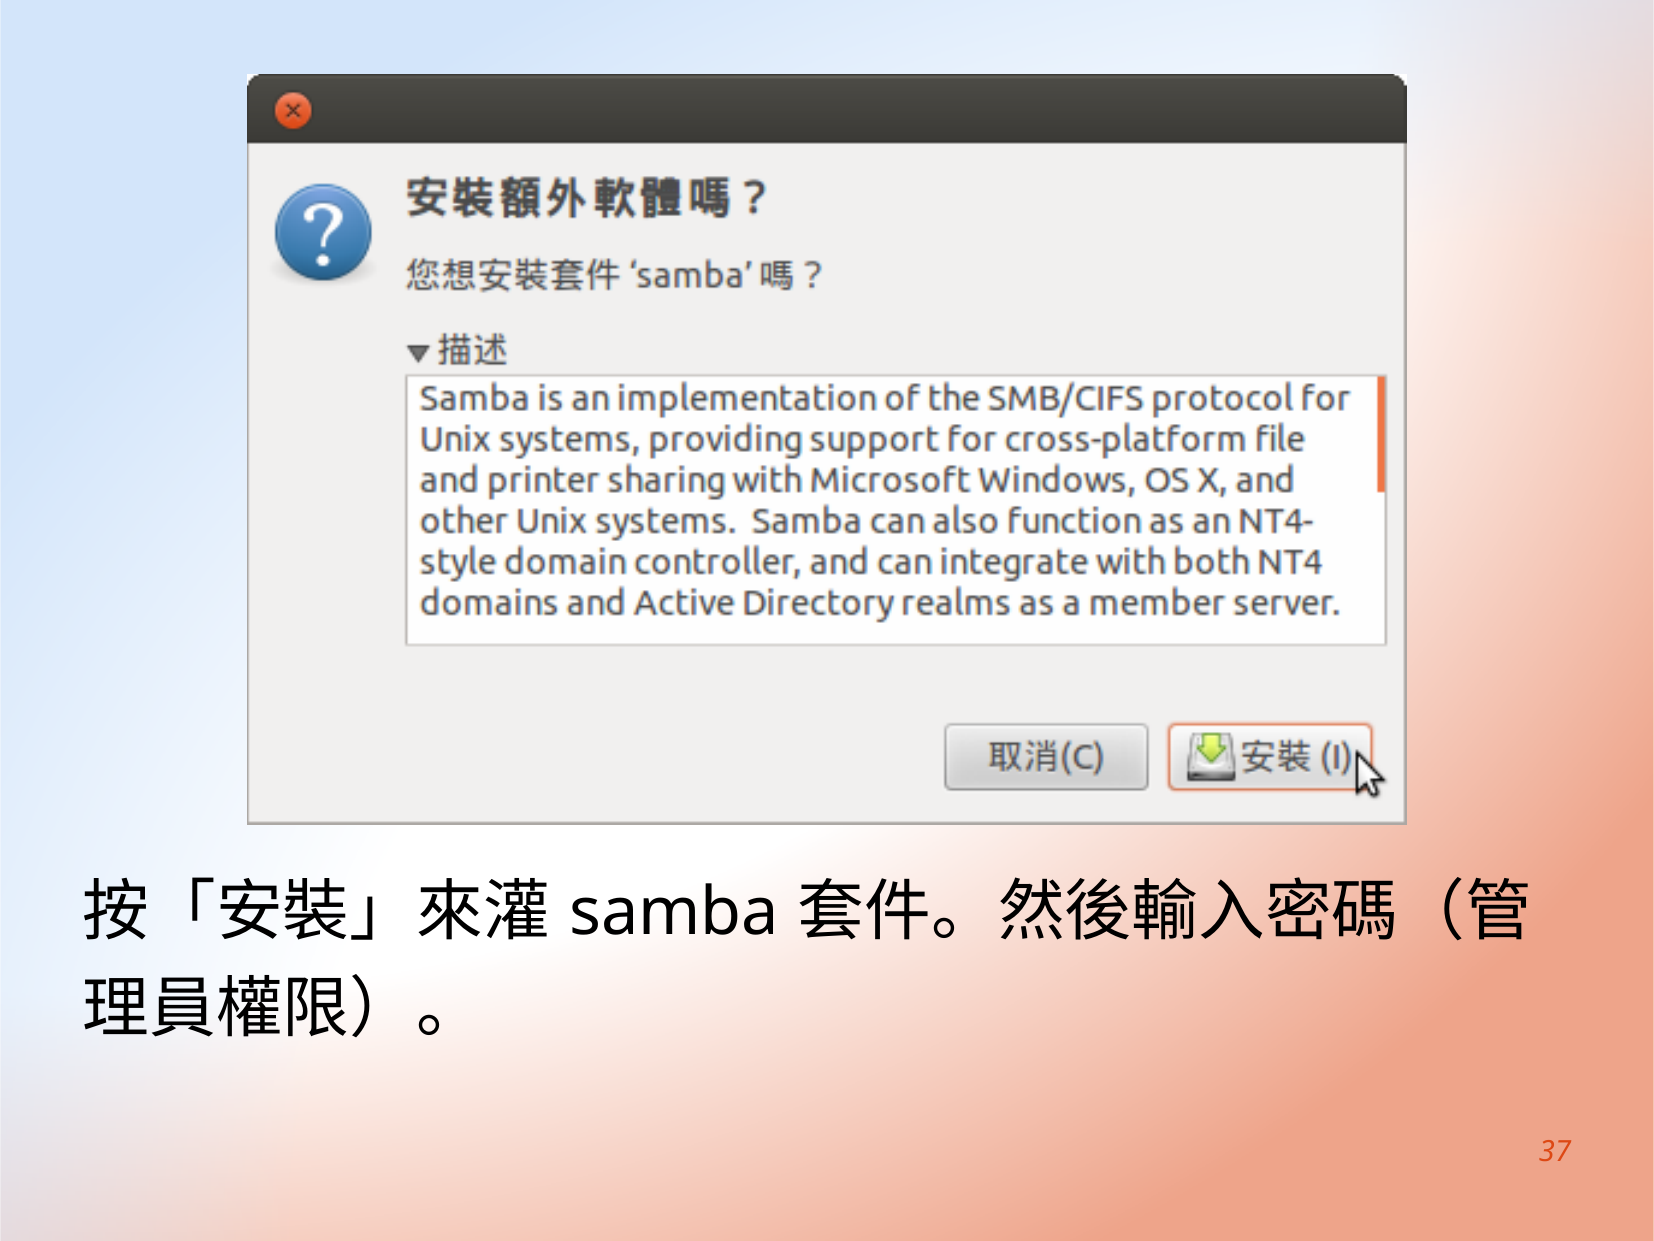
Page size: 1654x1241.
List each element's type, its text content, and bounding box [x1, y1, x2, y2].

picture [0, 0, 1654, 1241]
list 按「安裝」來灌samba套件。然後輸入密碼（管理員權限）。 [82, 857, 1571, 1201]
